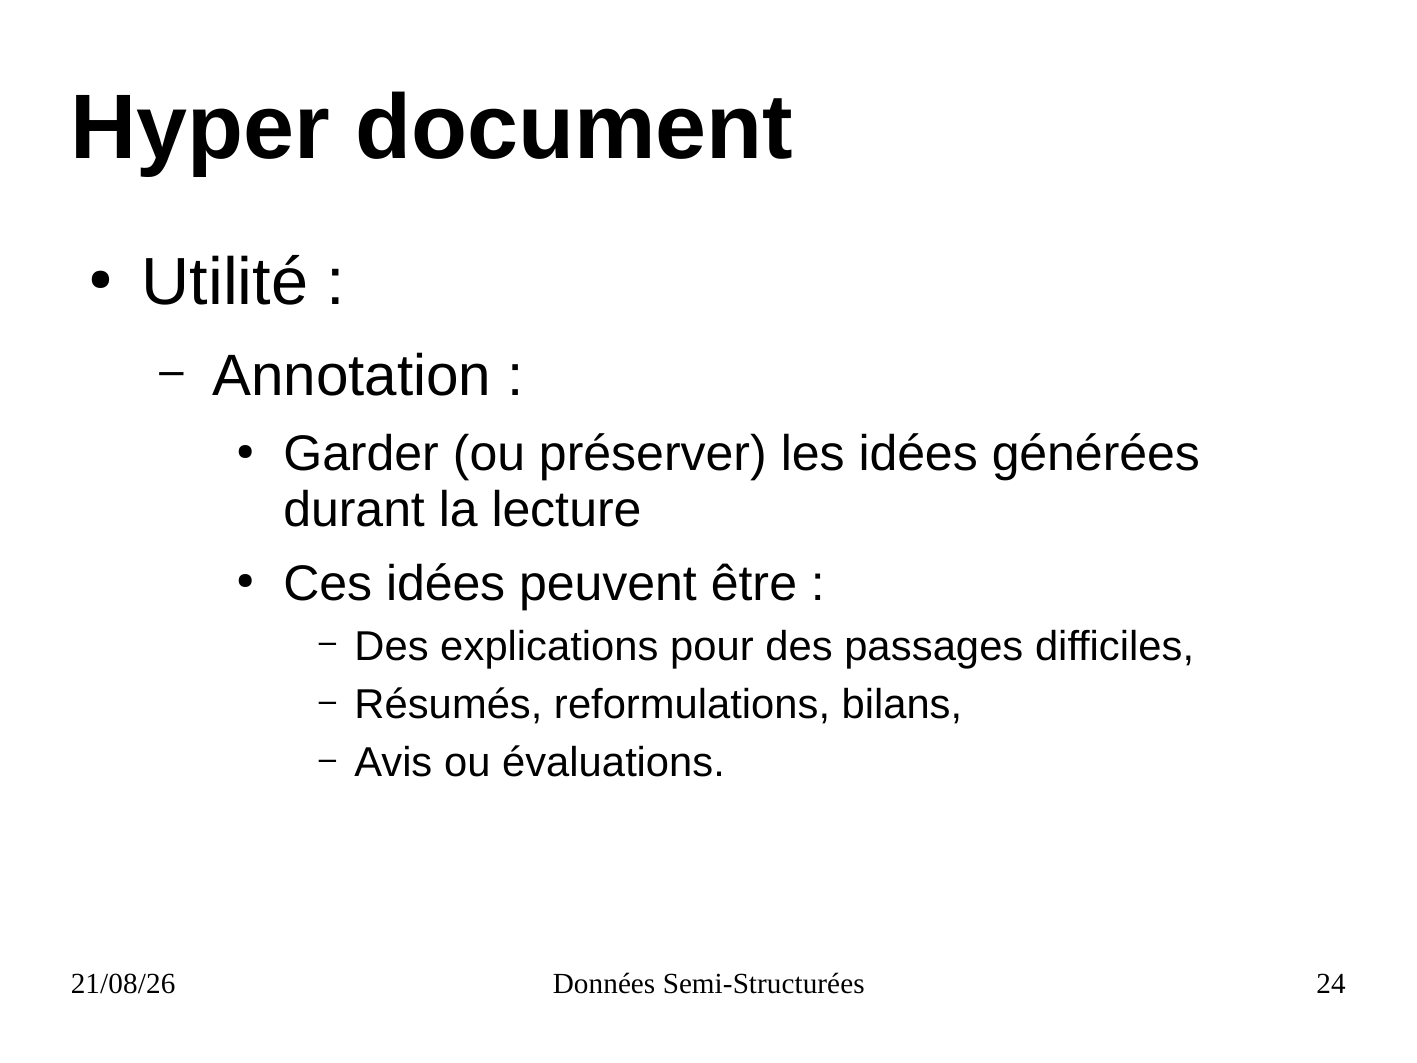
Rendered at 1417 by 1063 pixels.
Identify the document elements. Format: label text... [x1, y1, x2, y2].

title Hyper document [70, 42, 1346, 212]
list Utilité : Annotation : Garder (ou préserver) les idées générées durant la lecture Ces idées peuvent être : Des explications pour des passages difficiles, Résumés, reformulations, bilans, Avis ou évaluations. [70, 244, 1346, 925]
